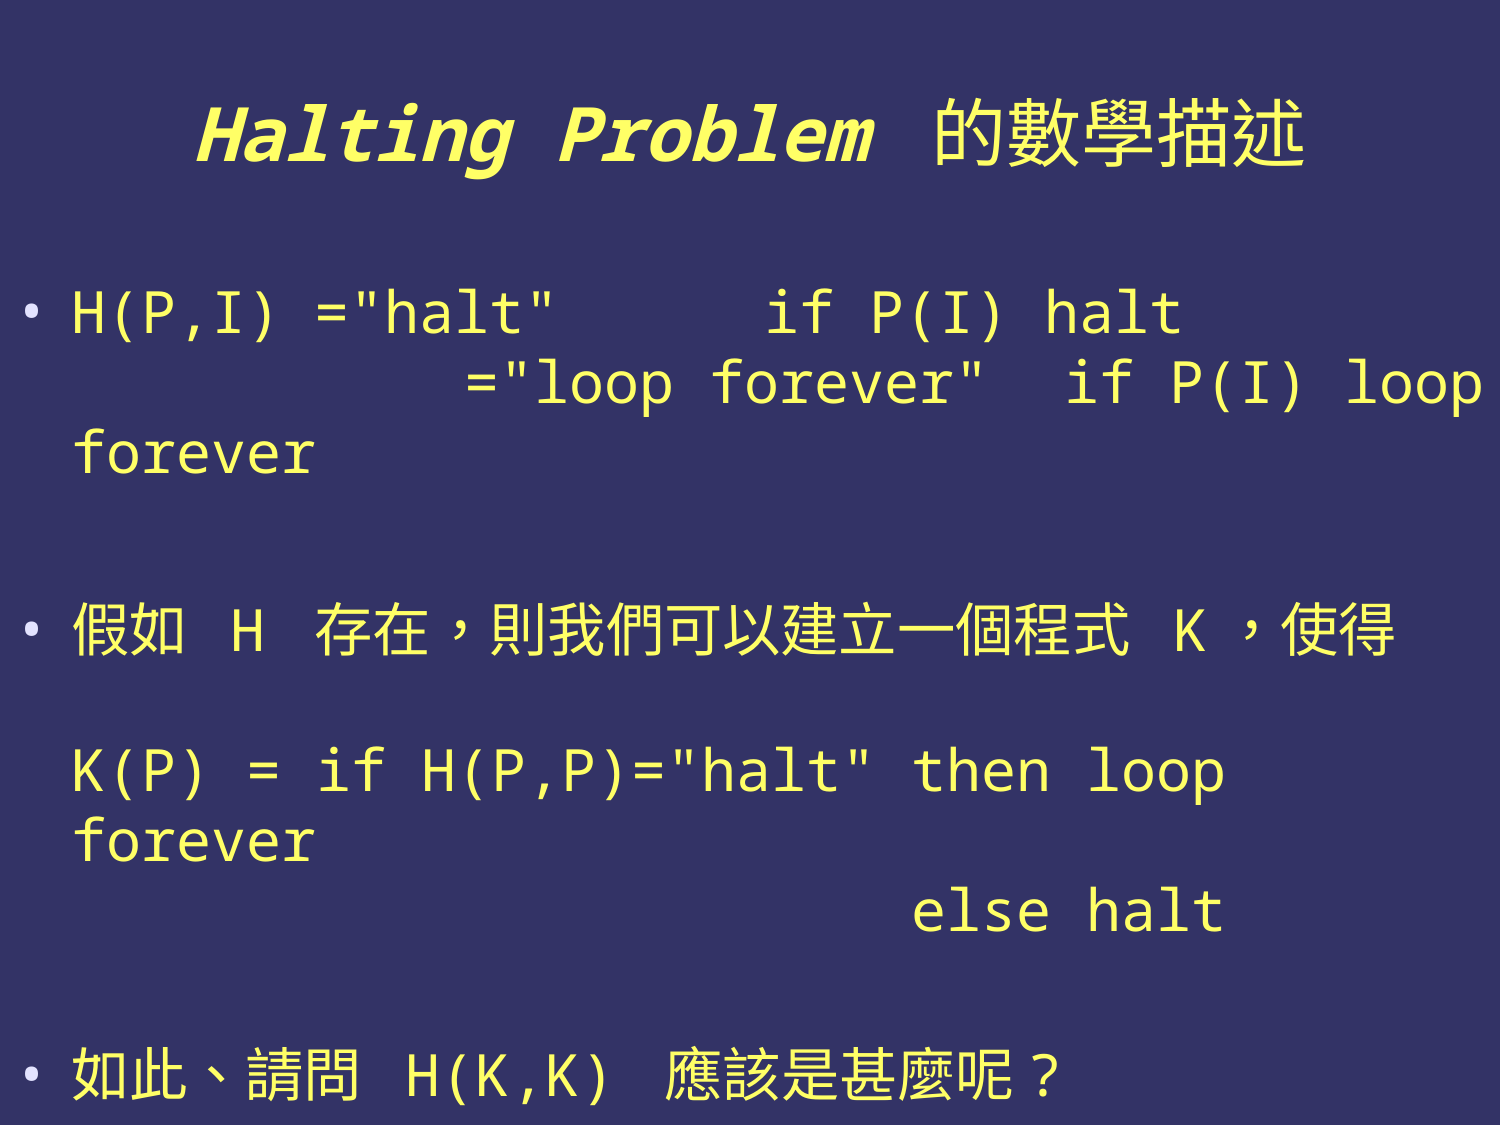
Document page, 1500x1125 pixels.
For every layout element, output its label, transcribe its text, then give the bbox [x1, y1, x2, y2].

list H(P,I) ="halt" if P(I) halt ="loop forever" if P(I) loop forever 假如 H 存在，則我們可以建立一個程式 K，使得 K(P) = if H(P,P)="halt" then loop forever else halt 如此、請問 H(K,K) 應該是甚麼呢? [0, 267, 1500, 1005]
title Halting Problem 的數學描述 [75, 37, 1426, 225]
